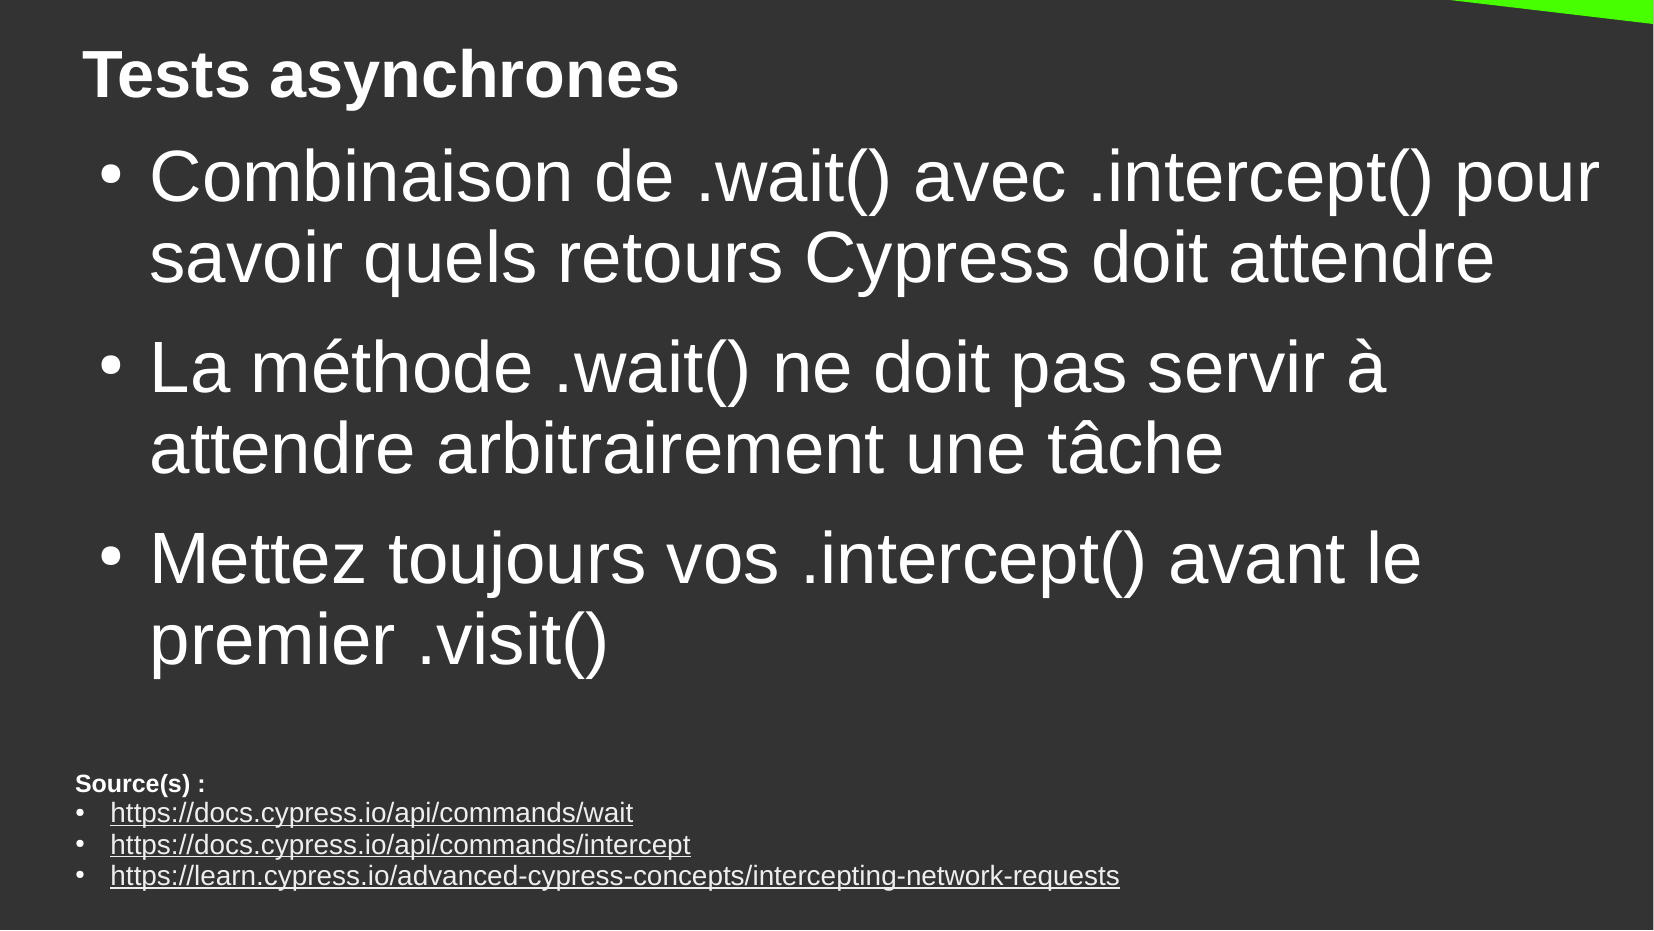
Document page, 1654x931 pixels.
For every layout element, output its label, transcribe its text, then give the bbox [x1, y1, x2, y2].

title Tests asynchrones [82, 37, 1571, 112]
list Combinaison de .wait() avec .intercept() pour savoir quels retours Cypress doit attendre La méthode .wait() ne doit pas servir à attendre arbitrairement une tâche Mettez toujours vos .intercept() avant le premier .visit() [80, 135, 1619, 709]
text_box Source(s) : https://docs.cypress.io/api/commands/wait https://docs.cypress.io/api/commands/intercept https://learn.cypress.io/advanced-cypress-concepts/intercepting-network-requests [60, 762, 1546, 931]
text_box [1449, 0, 1654, 25]
